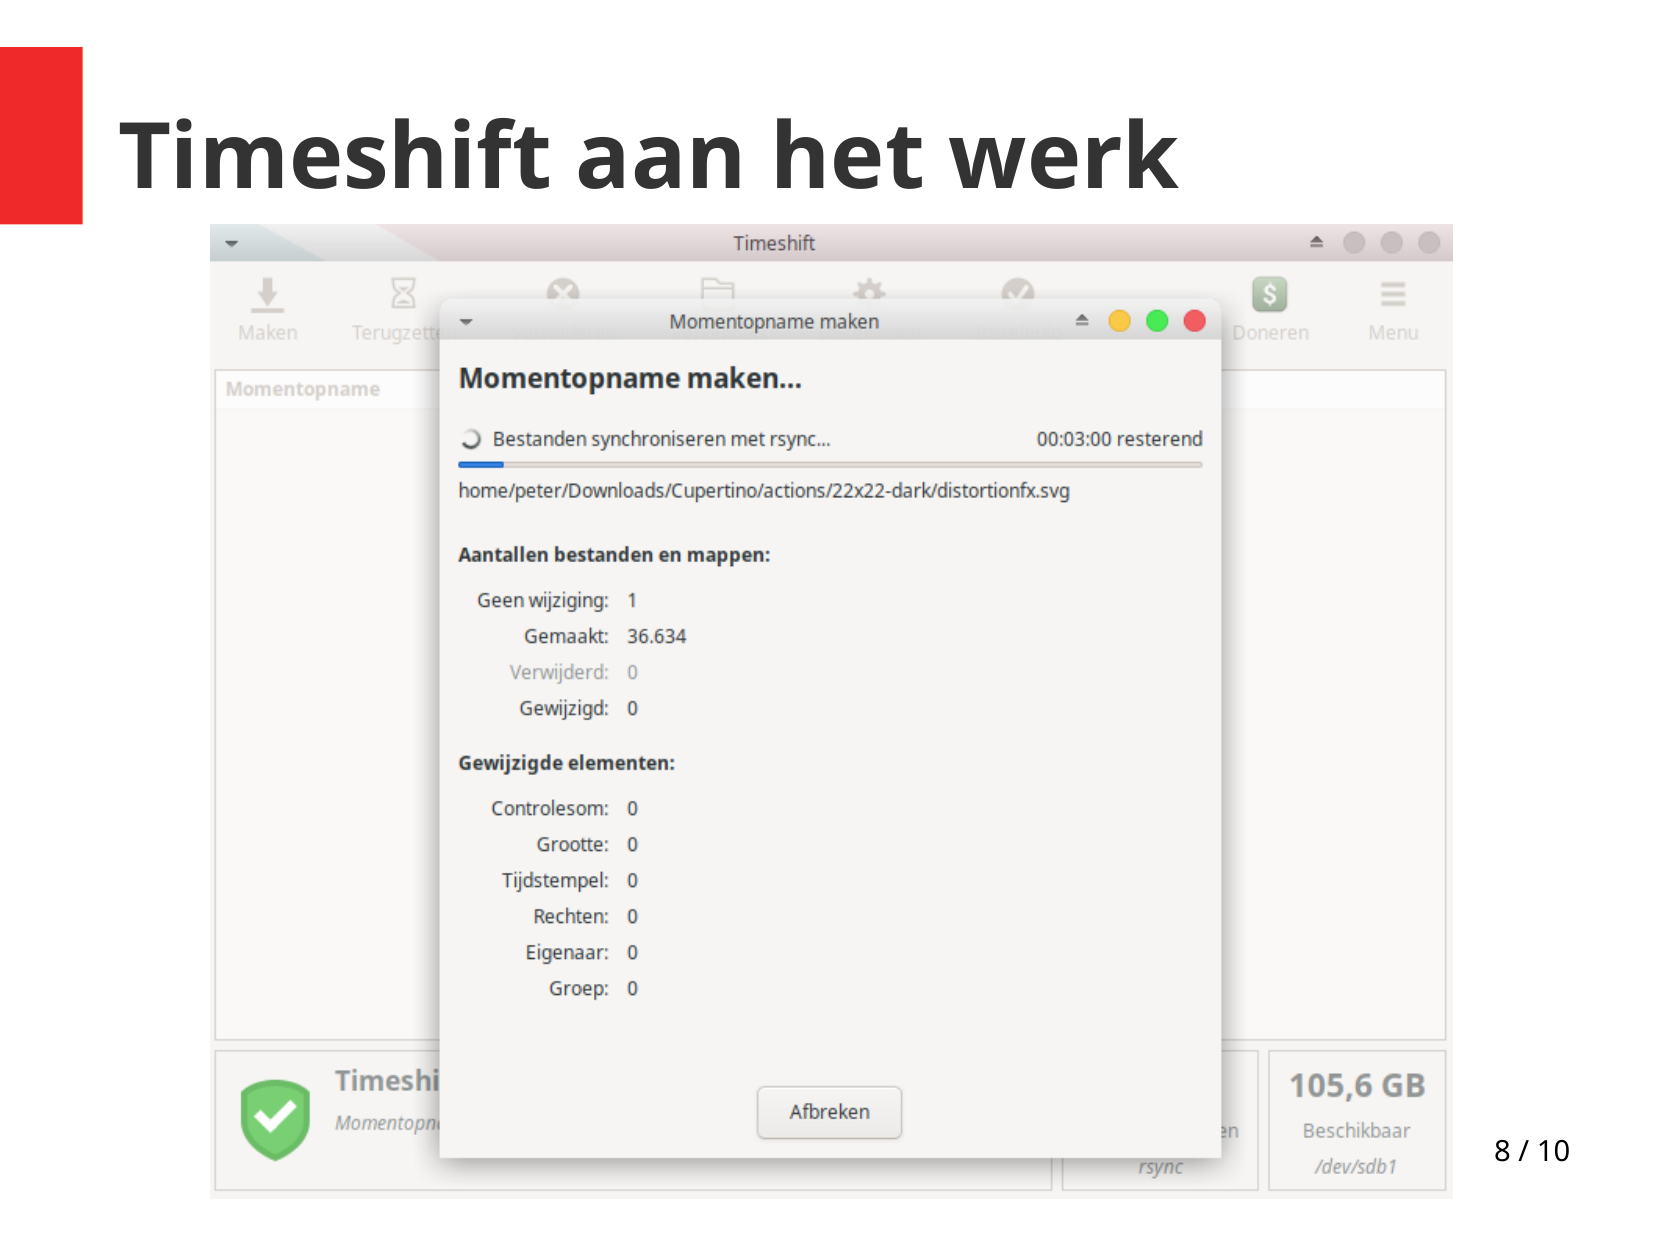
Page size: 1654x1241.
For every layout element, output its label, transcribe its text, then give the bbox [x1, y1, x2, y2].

picture [210, 224, 1453, 1199]
title Timeshift aan het werk [118, 49, 1571, 257]
